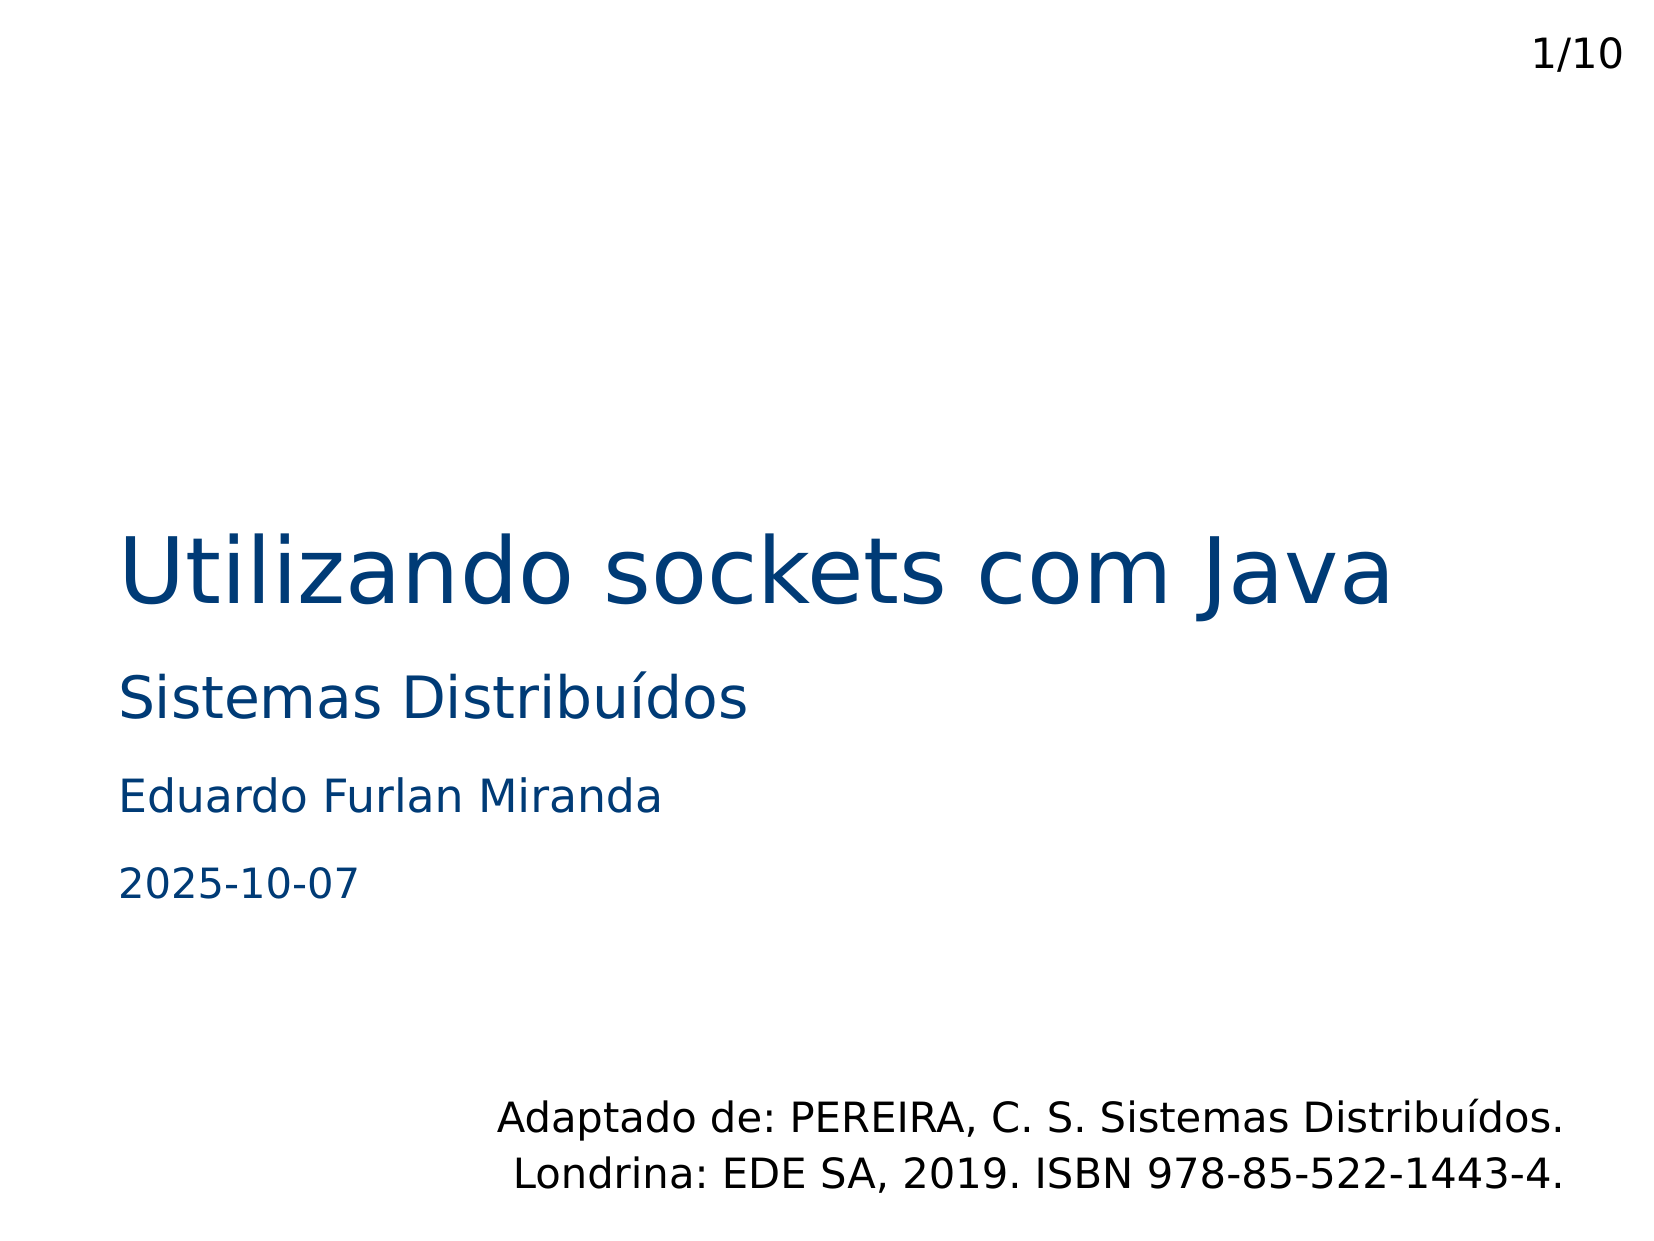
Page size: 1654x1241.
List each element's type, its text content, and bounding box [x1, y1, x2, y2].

list Adaptado de: PEREIRA, C. S. Sistemas Distribuídos. Londrina: EDE SA, 2019. ISBN 978-85-522-1443-4. [406, 1086, 1565, 1211]
list Utilizando sockets com Java Sistemas Distribuídos Eduardo Furlan Miranda 2025-10-07 [118, 501, 1625, 1211]
